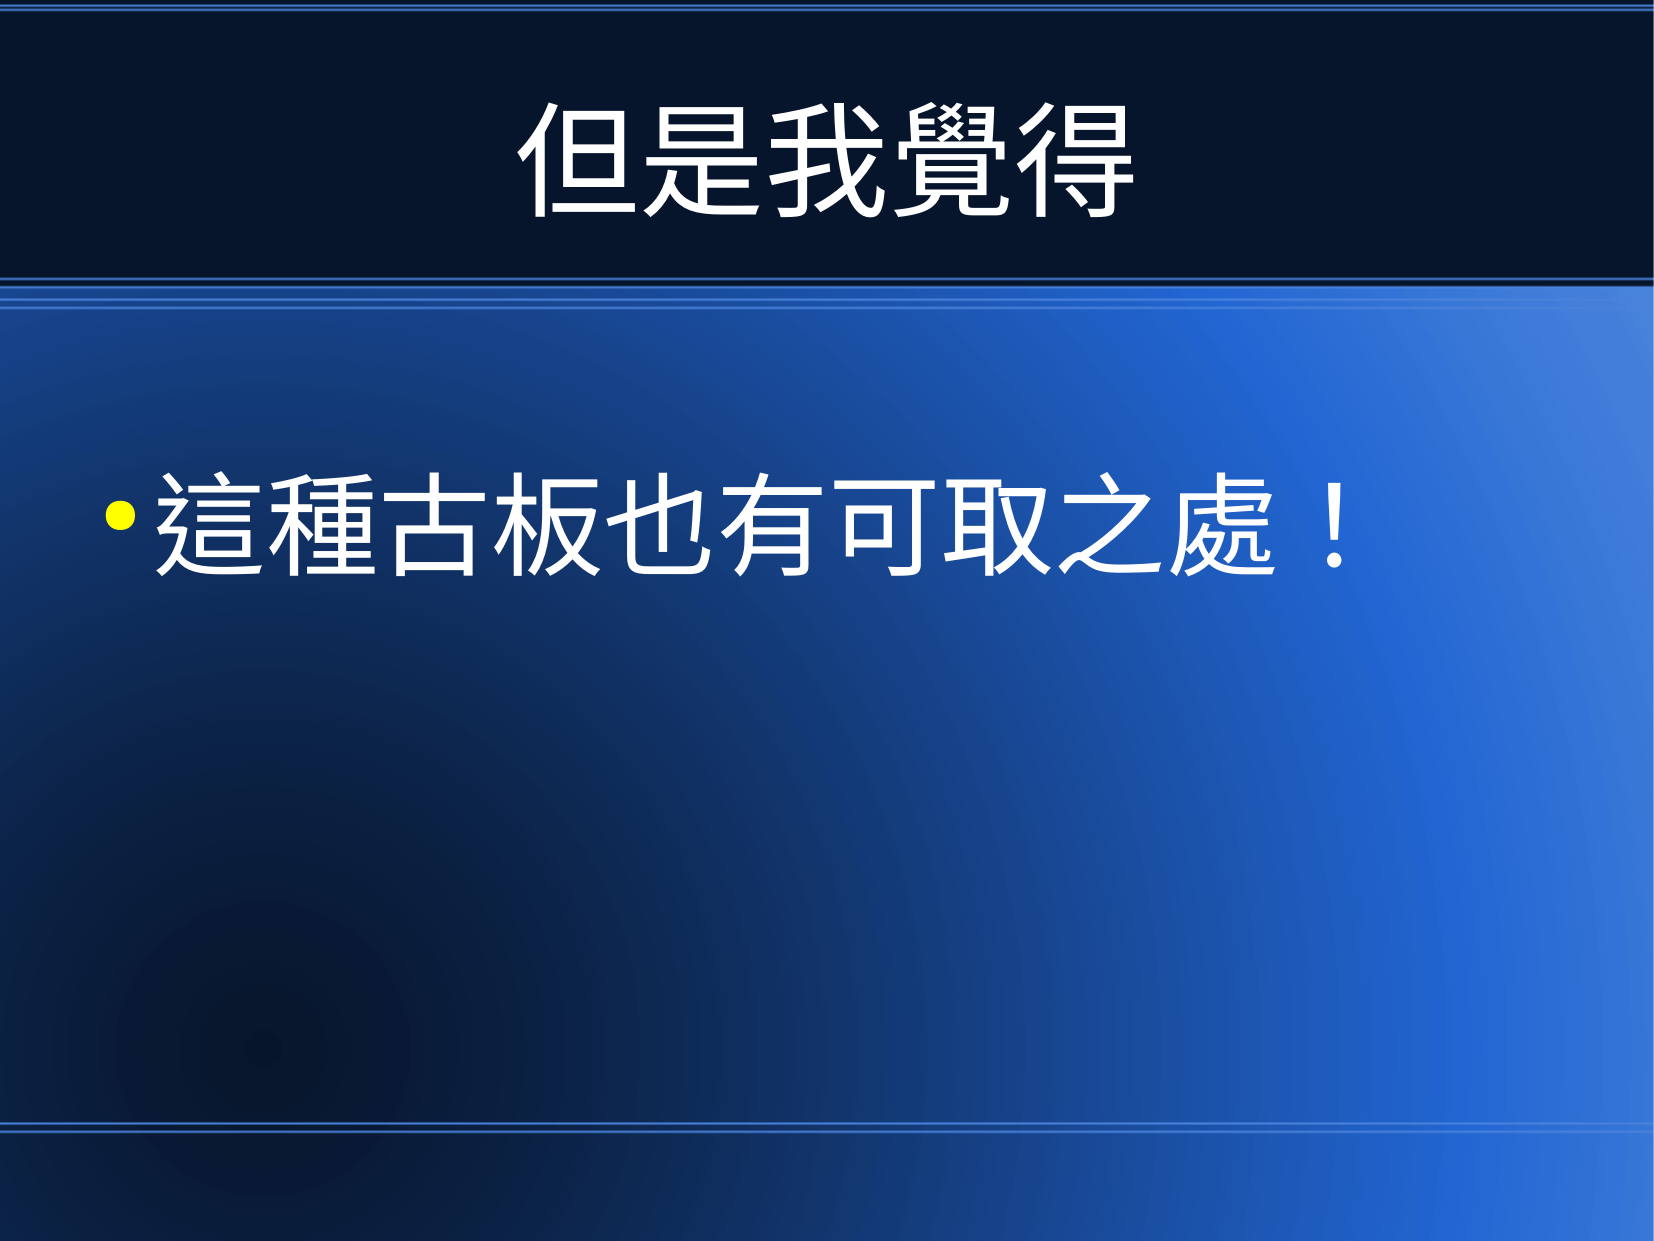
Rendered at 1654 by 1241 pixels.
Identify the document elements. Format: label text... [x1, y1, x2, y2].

title 但是我覺得 [82, 49, 1571, 257]
picture [0, 0, 1654, 1241]
list 這種古板也有可取之處！ [82, 355, 1571, 1241]
